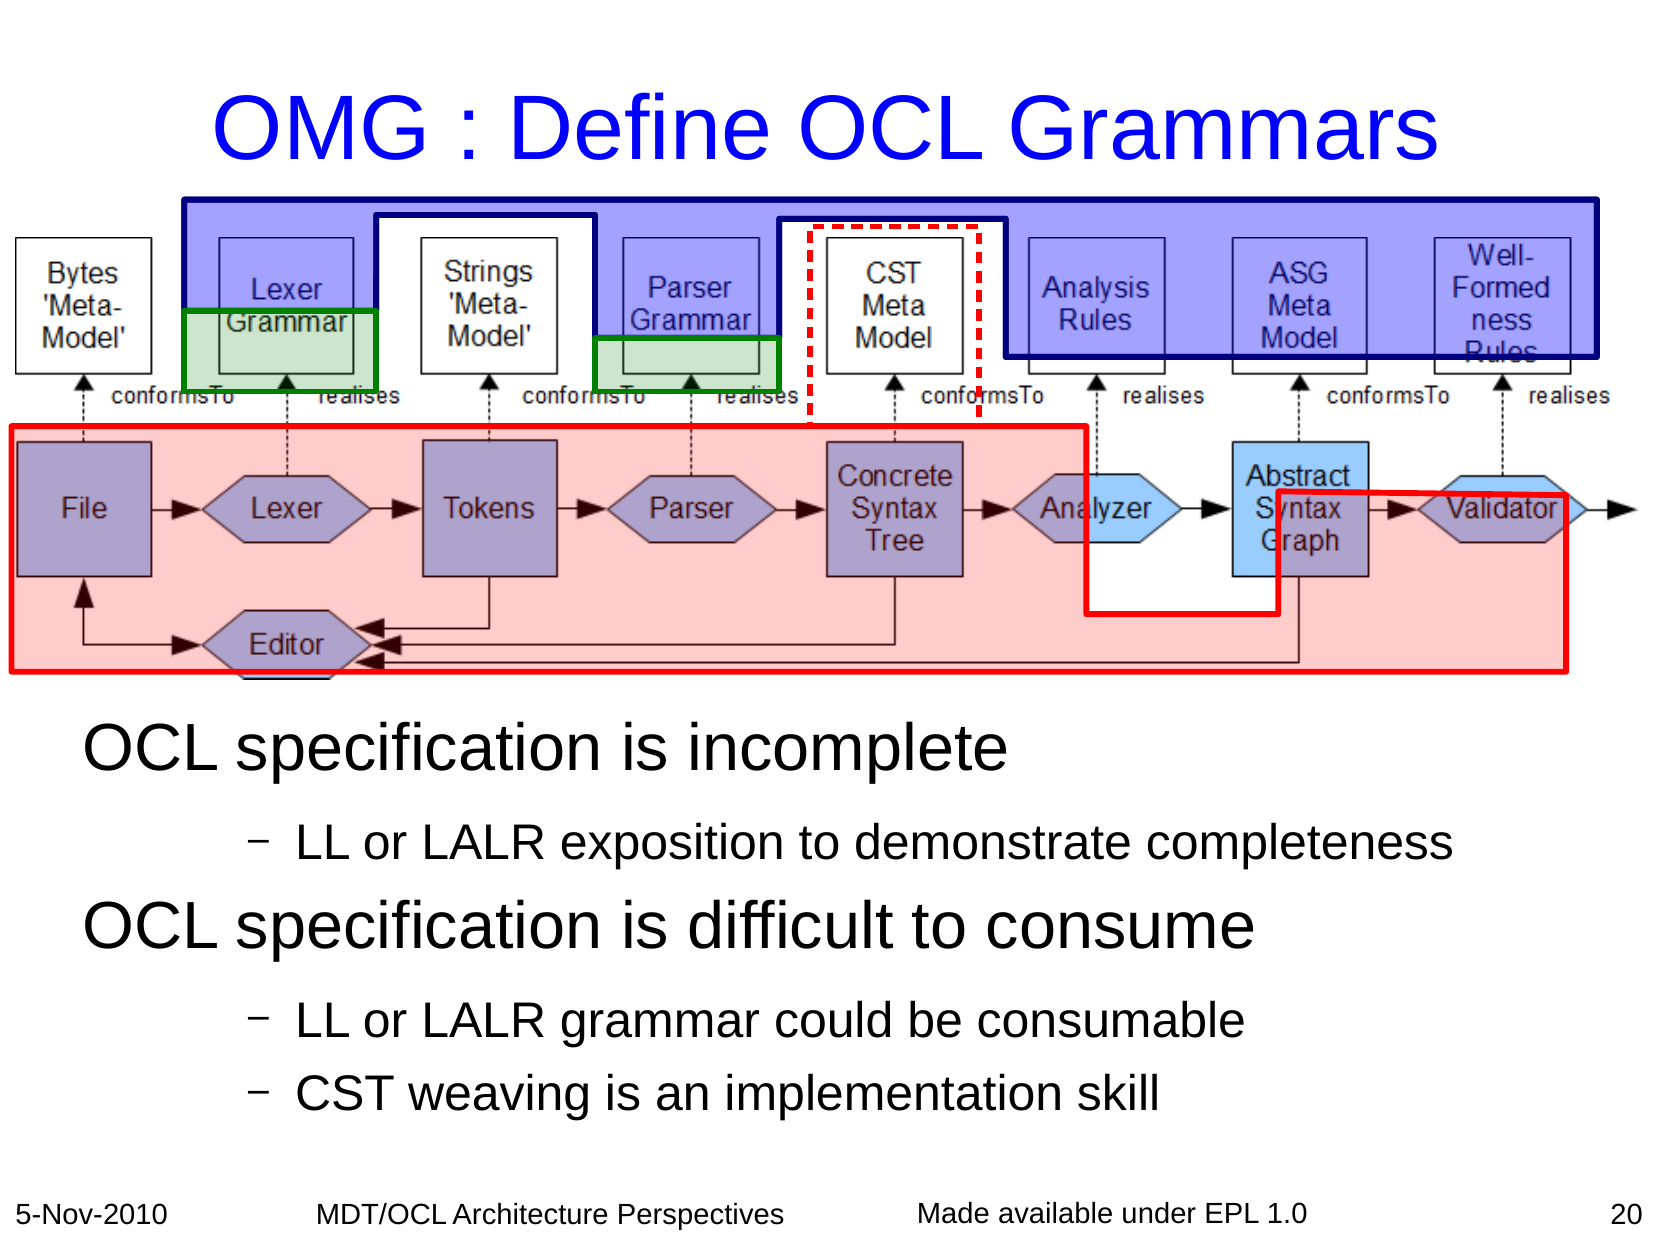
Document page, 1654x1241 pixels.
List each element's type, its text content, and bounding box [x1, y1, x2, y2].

picture [15, 237, 809, 426]
list OCL specification is incomplete LL or LALR exposition to demonstrate completeness OCL specification is difficult to consume LL or LALR grammar could be consumable CST weaving is an implementation skill [82, 710, 1571, 1179]
title OMG : Define OCL Grammars [82, 56, 1571, 200]
picture [15, 237, 1638, 680]
text_box [11, 226, 1567, 672]
text_box [184, 199, 1597, 392]
